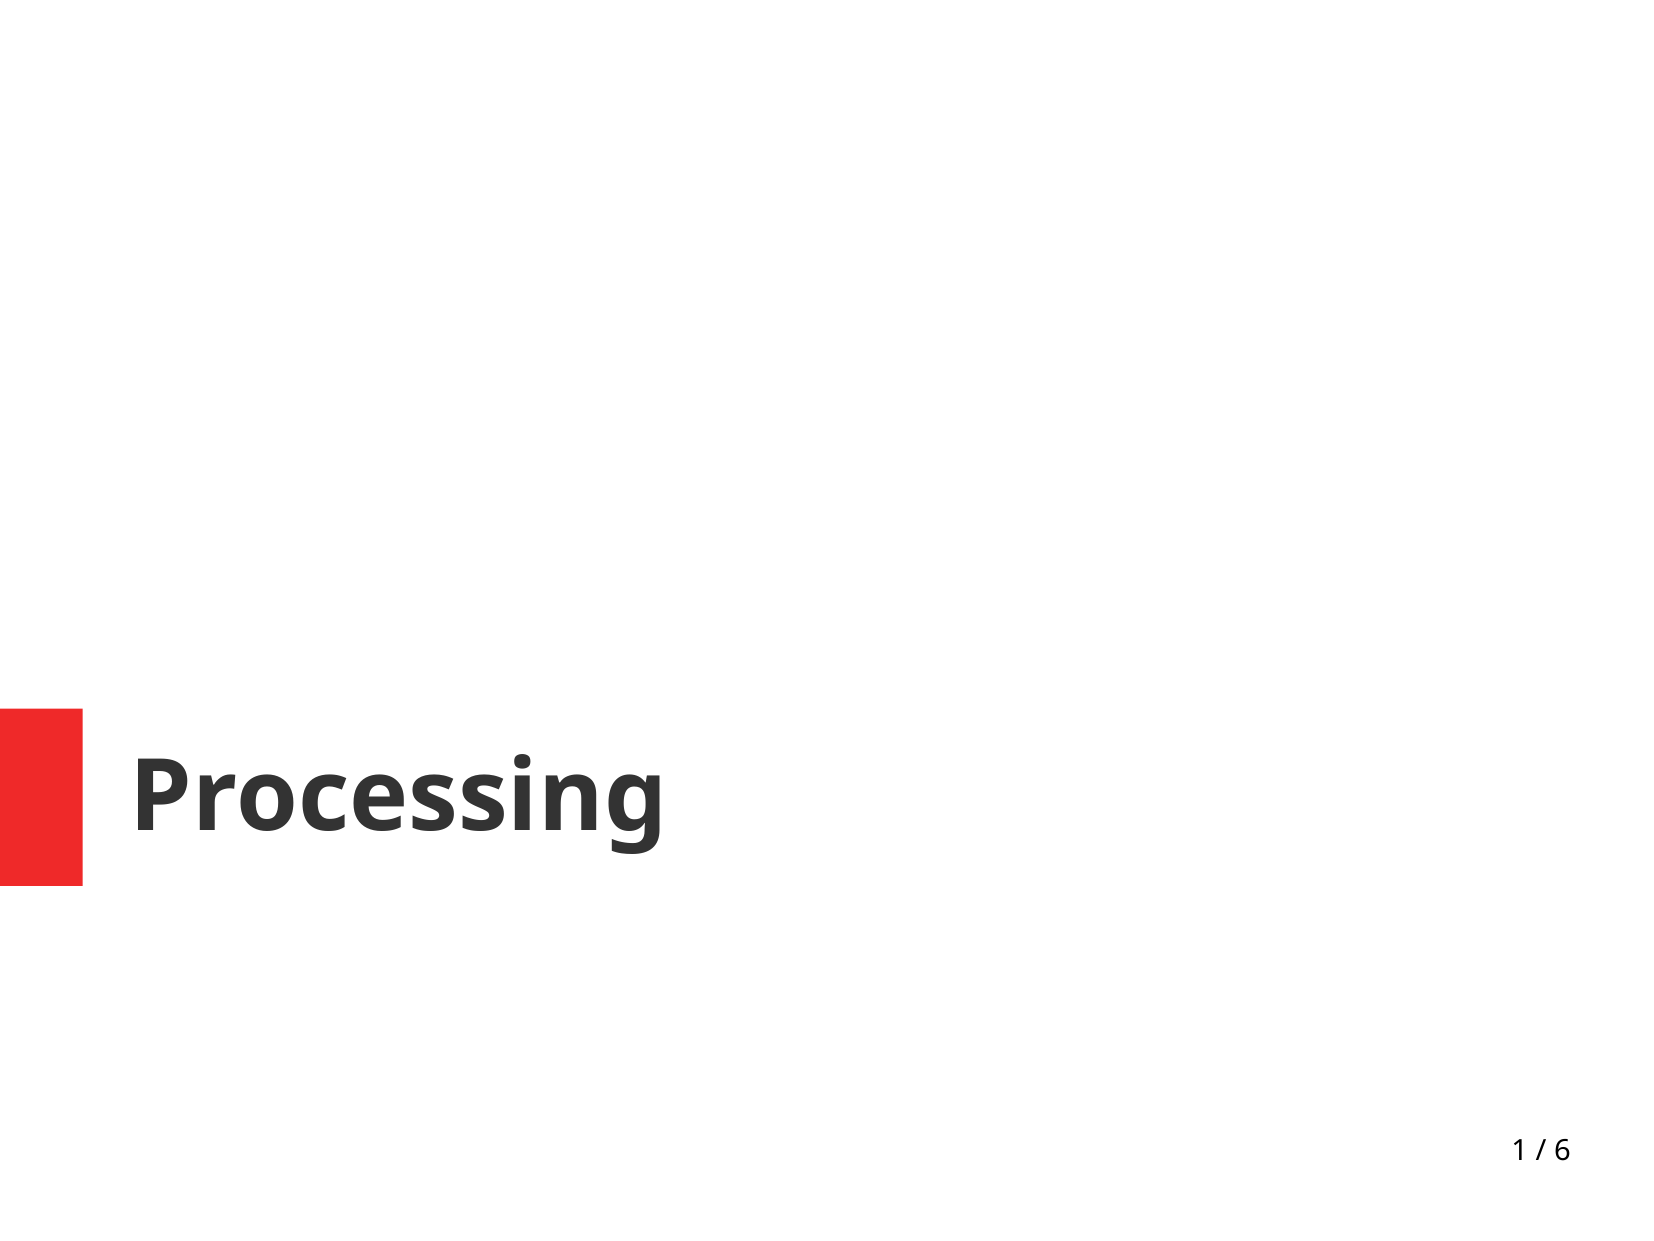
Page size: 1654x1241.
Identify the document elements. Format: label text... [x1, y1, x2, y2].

title Processing [129, 673, 1536, 910]
